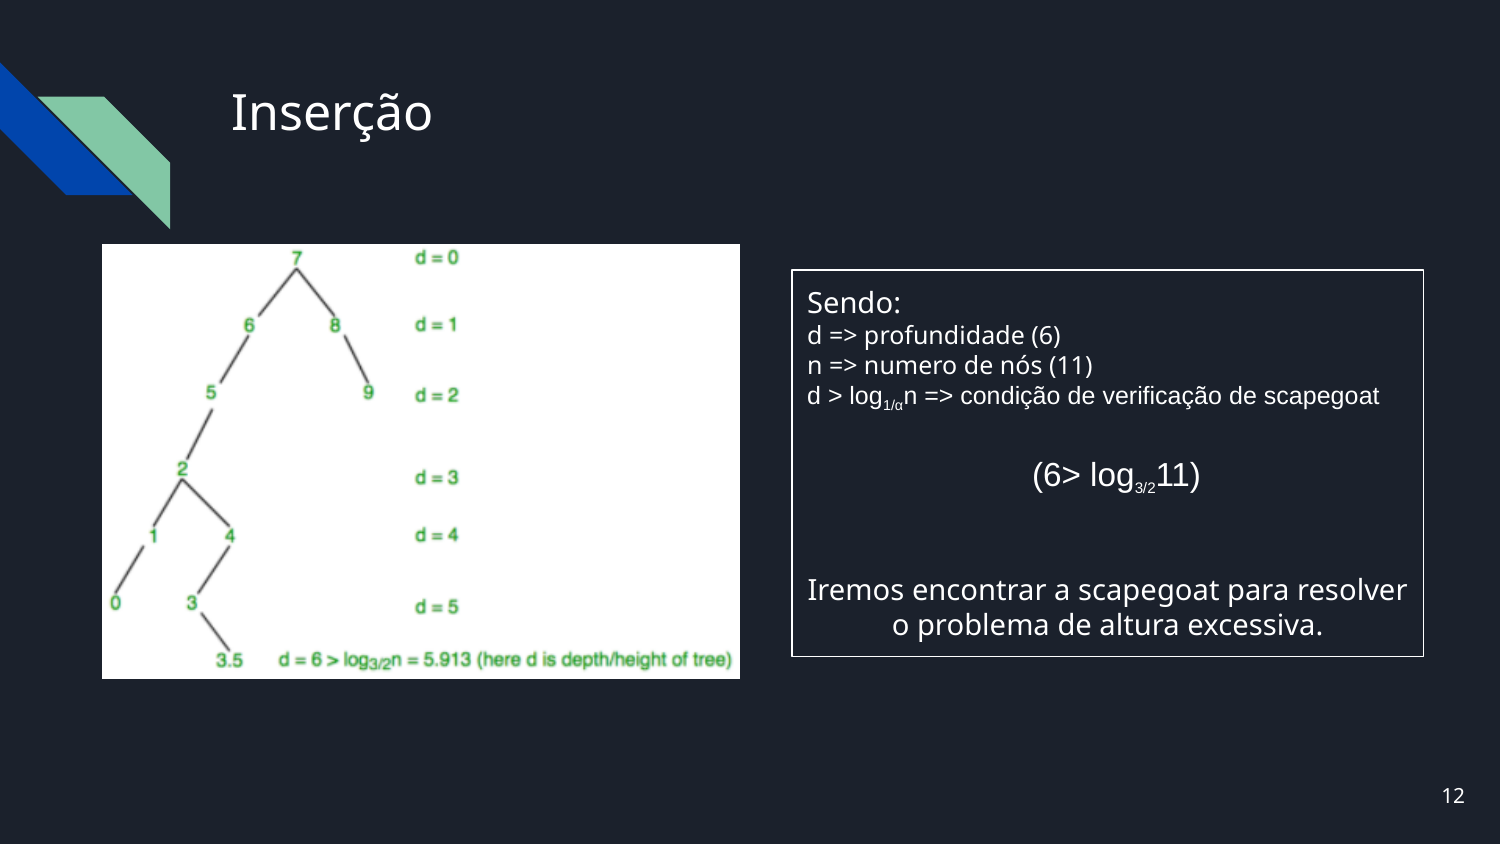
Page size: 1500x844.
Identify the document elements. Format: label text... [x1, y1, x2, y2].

picture [102, 244, 740, 679]
slide_number <number> [1389, 764, 1480, 830]
text_box Sendo: d => profundidade (6) n => numero de nós (11) d > log1/αn => condição de verificação de scapegoat (6> log3/211) Iremos encontrar a scapegoat para resolver o problema de altura excessiva. [792, 269, 1424, 657]
title Inserção [216, 65, 1371, 216]
